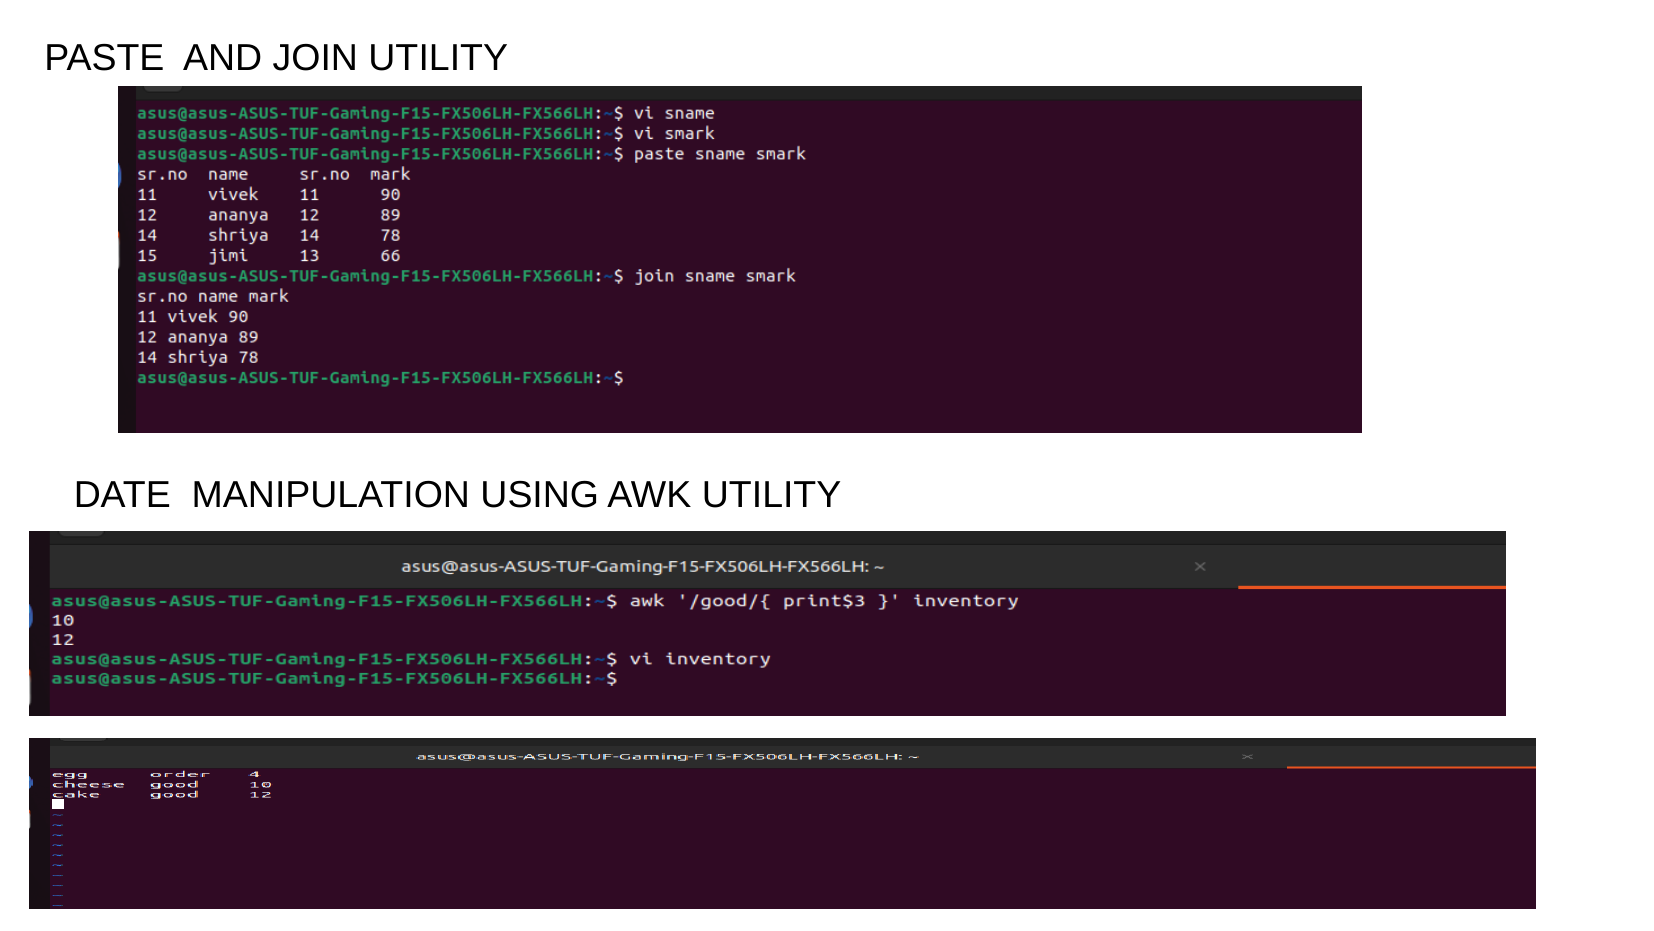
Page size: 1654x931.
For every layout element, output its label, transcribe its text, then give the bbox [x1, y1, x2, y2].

text_box DATE MANIPULATION USING AWK UTILITY [59, 466, 858, 524]
picture [118, 86, 1362, 433]
picture [29, 531, 1506, 717]
text_box PASTE AND JOIN UTILITY [29, 29, 1004, 87]
picture [29, 738, 1536, 909]
